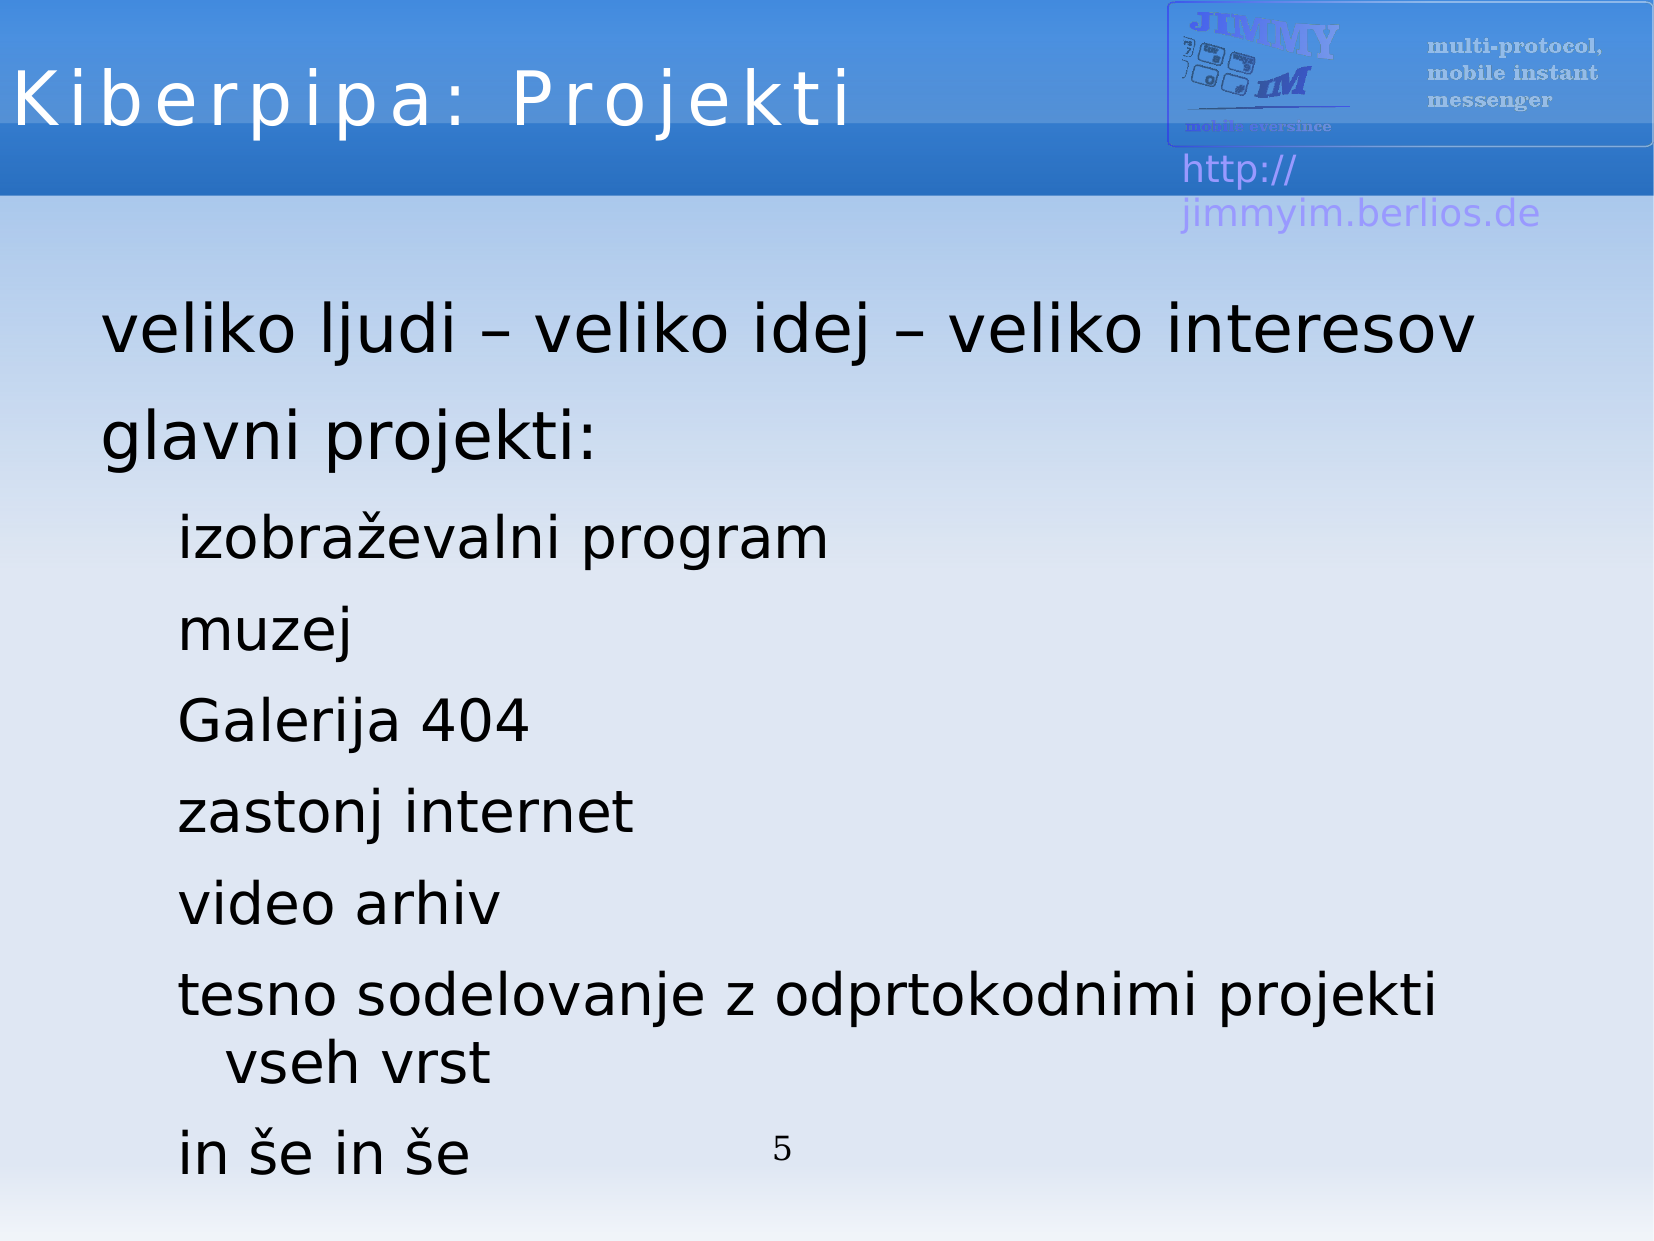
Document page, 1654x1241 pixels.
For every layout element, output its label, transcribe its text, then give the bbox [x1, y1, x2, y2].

title Kiberpipa: Projekti [11, 7, 1167, 192]
list veliko ljudi – veliko idej – veliko interesov glavni projekti: izobraževalni program muzej Galerija 404 zastonj internet video arhiv tesno sodelovanje z odprtokodnimi projekti vseh vrst in še in še [82, 290, 1571, 1189]
picture [0, 0, 1654, 1241]
